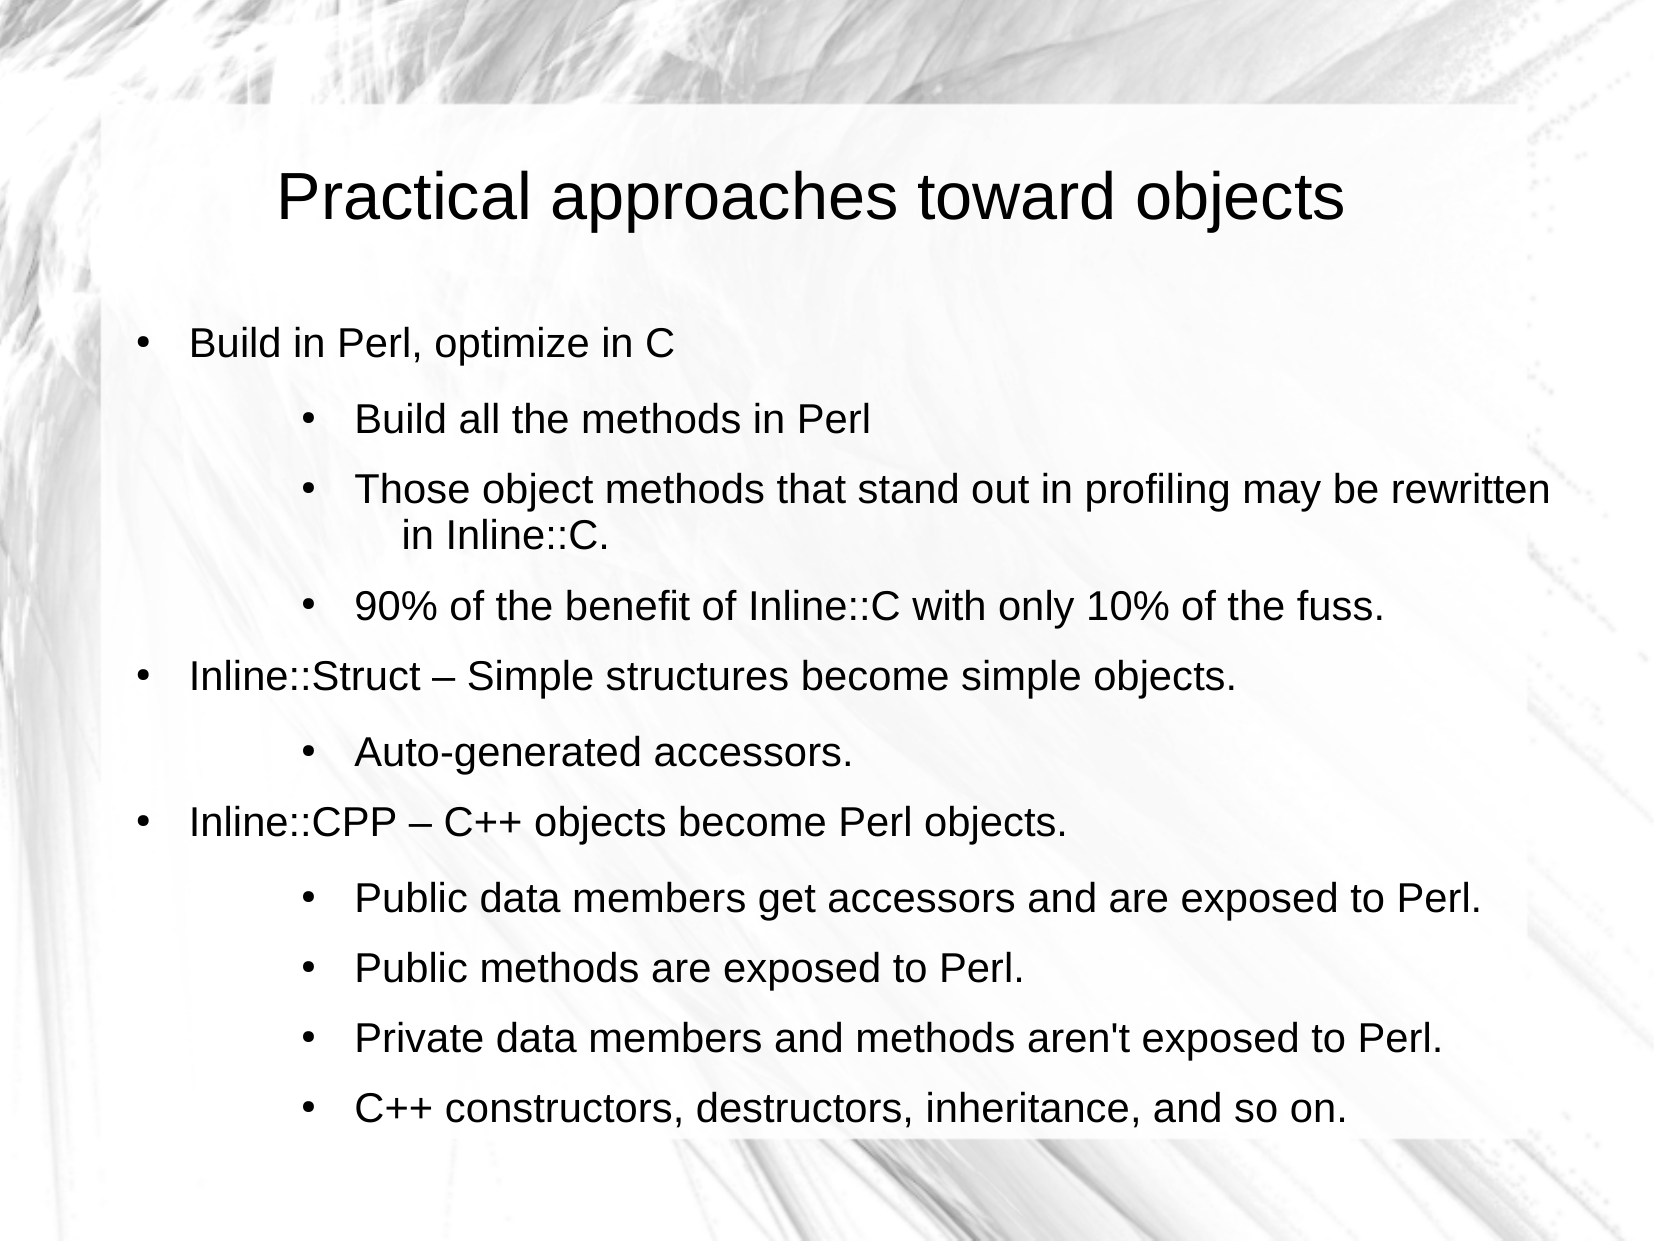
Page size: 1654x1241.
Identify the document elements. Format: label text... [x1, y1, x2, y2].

list Build in Perl, optimize in C Build all the methods in Perl Those object methods that stand out in profiling may be rewritten in Inline::C. 90% of the benefit of Inline::C with only 10% of the fuss. Inline::Struct – Simple structures become simple objects. Auto-generated accessors. Inline::CPP – C++ objects become Perl objects. Public data members get accessors and are exposed to Perl. Public methods are exposed to Perl. Private data members and methods aren't exposed to Perl. C++ constructors, destructors, inheritance, and so on. [118, 319, 1571, 1139]
picture [0, 0, 1654, 1241]
title Practical approaches toward objects [118, 112, 1506, 280]
